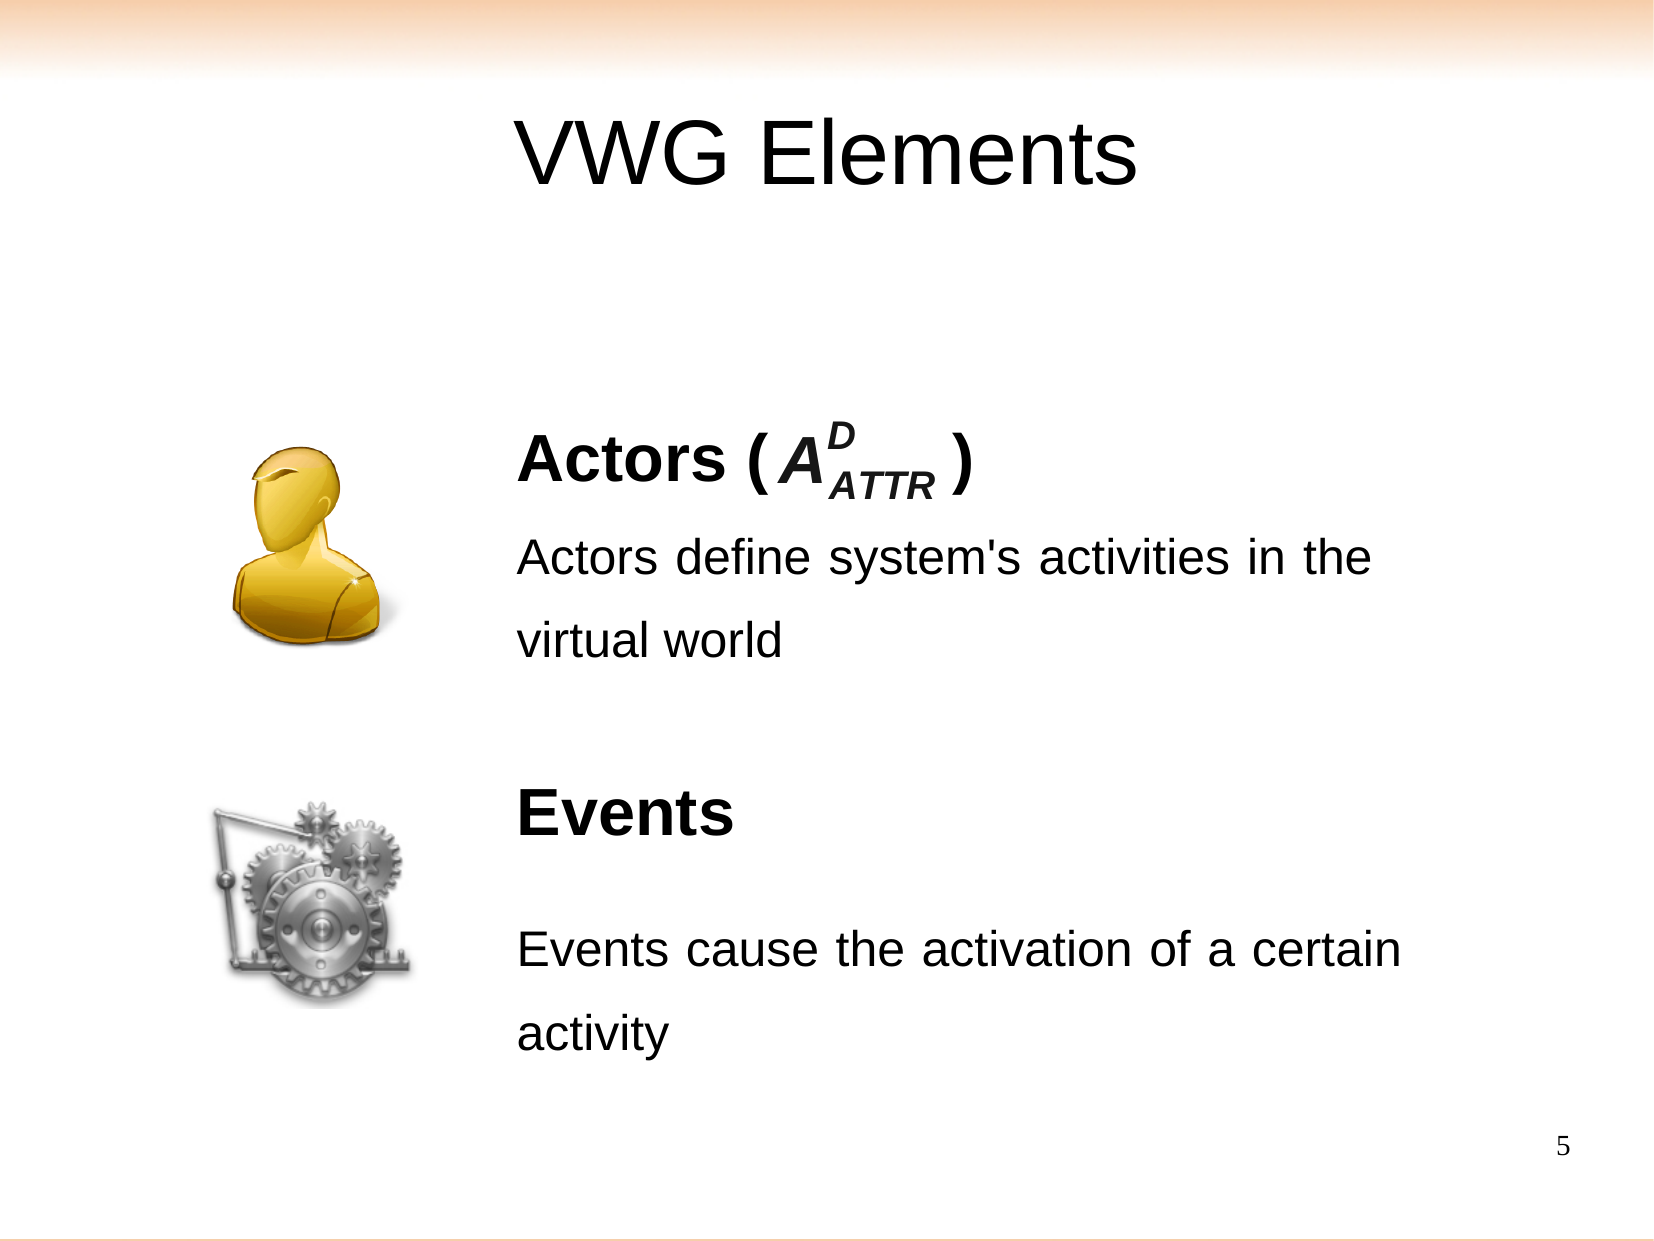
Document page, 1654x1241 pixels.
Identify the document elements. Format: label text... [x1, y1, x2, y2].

text_box Actors ( ) [501, 413, 767, 493]
text_box Actors define system's activities in the virtual world [501, 493, 1388, 648]
chart [767, 413, 942, 508]
picture [0, 0, 1654, 1241]
text_box Events cause the activation of a certain activity [501, 885, 1418, 1041]
text_box Actors ( ) [942, 413, 1152, 493]
text_box Events [501, 767, 1063, 858]
title VWG Elements [82, 49, 1571, 257]
